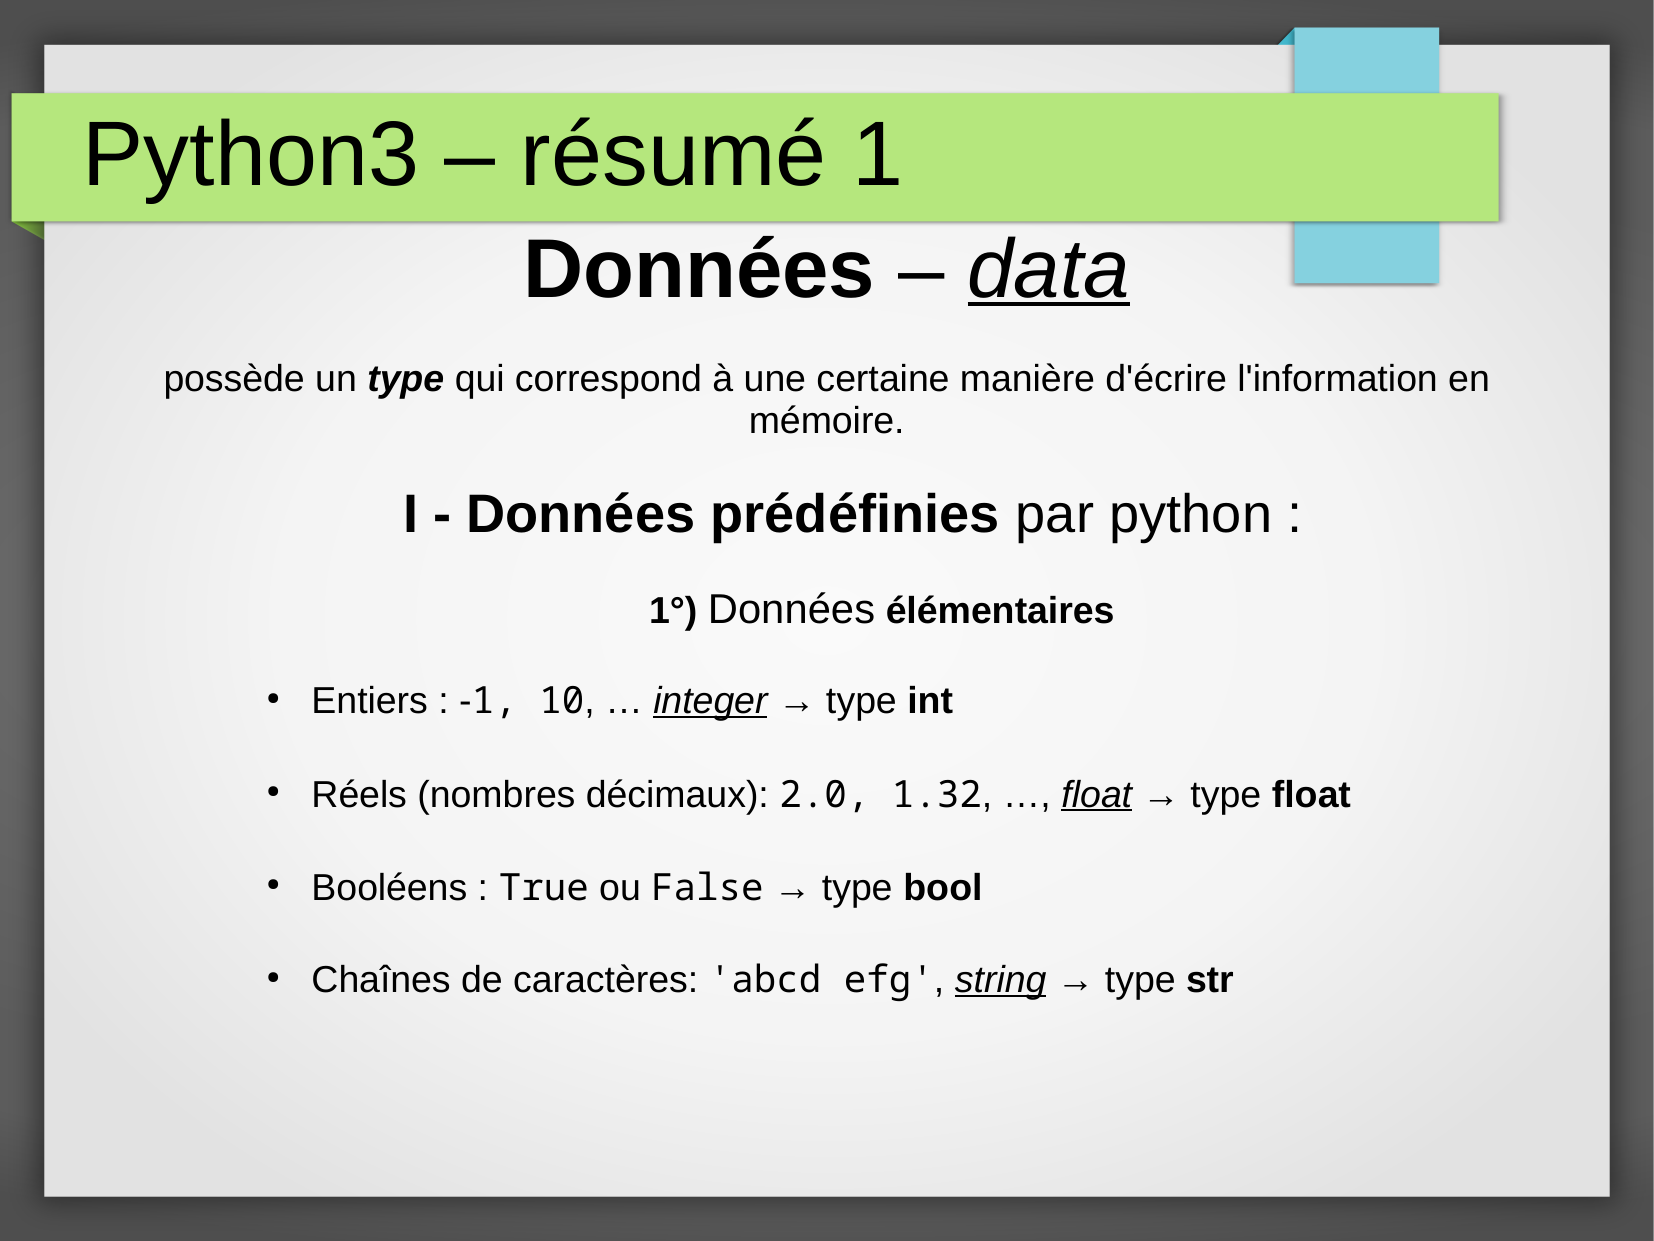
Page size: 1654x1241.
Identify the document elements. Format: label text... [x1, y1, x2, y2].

picture [0, 0, 1654, 1241]
subtitle Données – data possède un type qui correspond à une certaine manière d'écrire l'information en mémoire. I - Données prédéfinies par python : 1°) Données élémentaires Entiers : -1, 10, … integer → type int Réels (nombres décimaux): 2.0, 1.32, …, float → type float Booléens : True ou False → type bool Chaînes de caractères: 'abcd efg', string → type str [82, 223, 1571, 1087]
title Python3 – résumé 1 [82, 94, 1264, 213]
